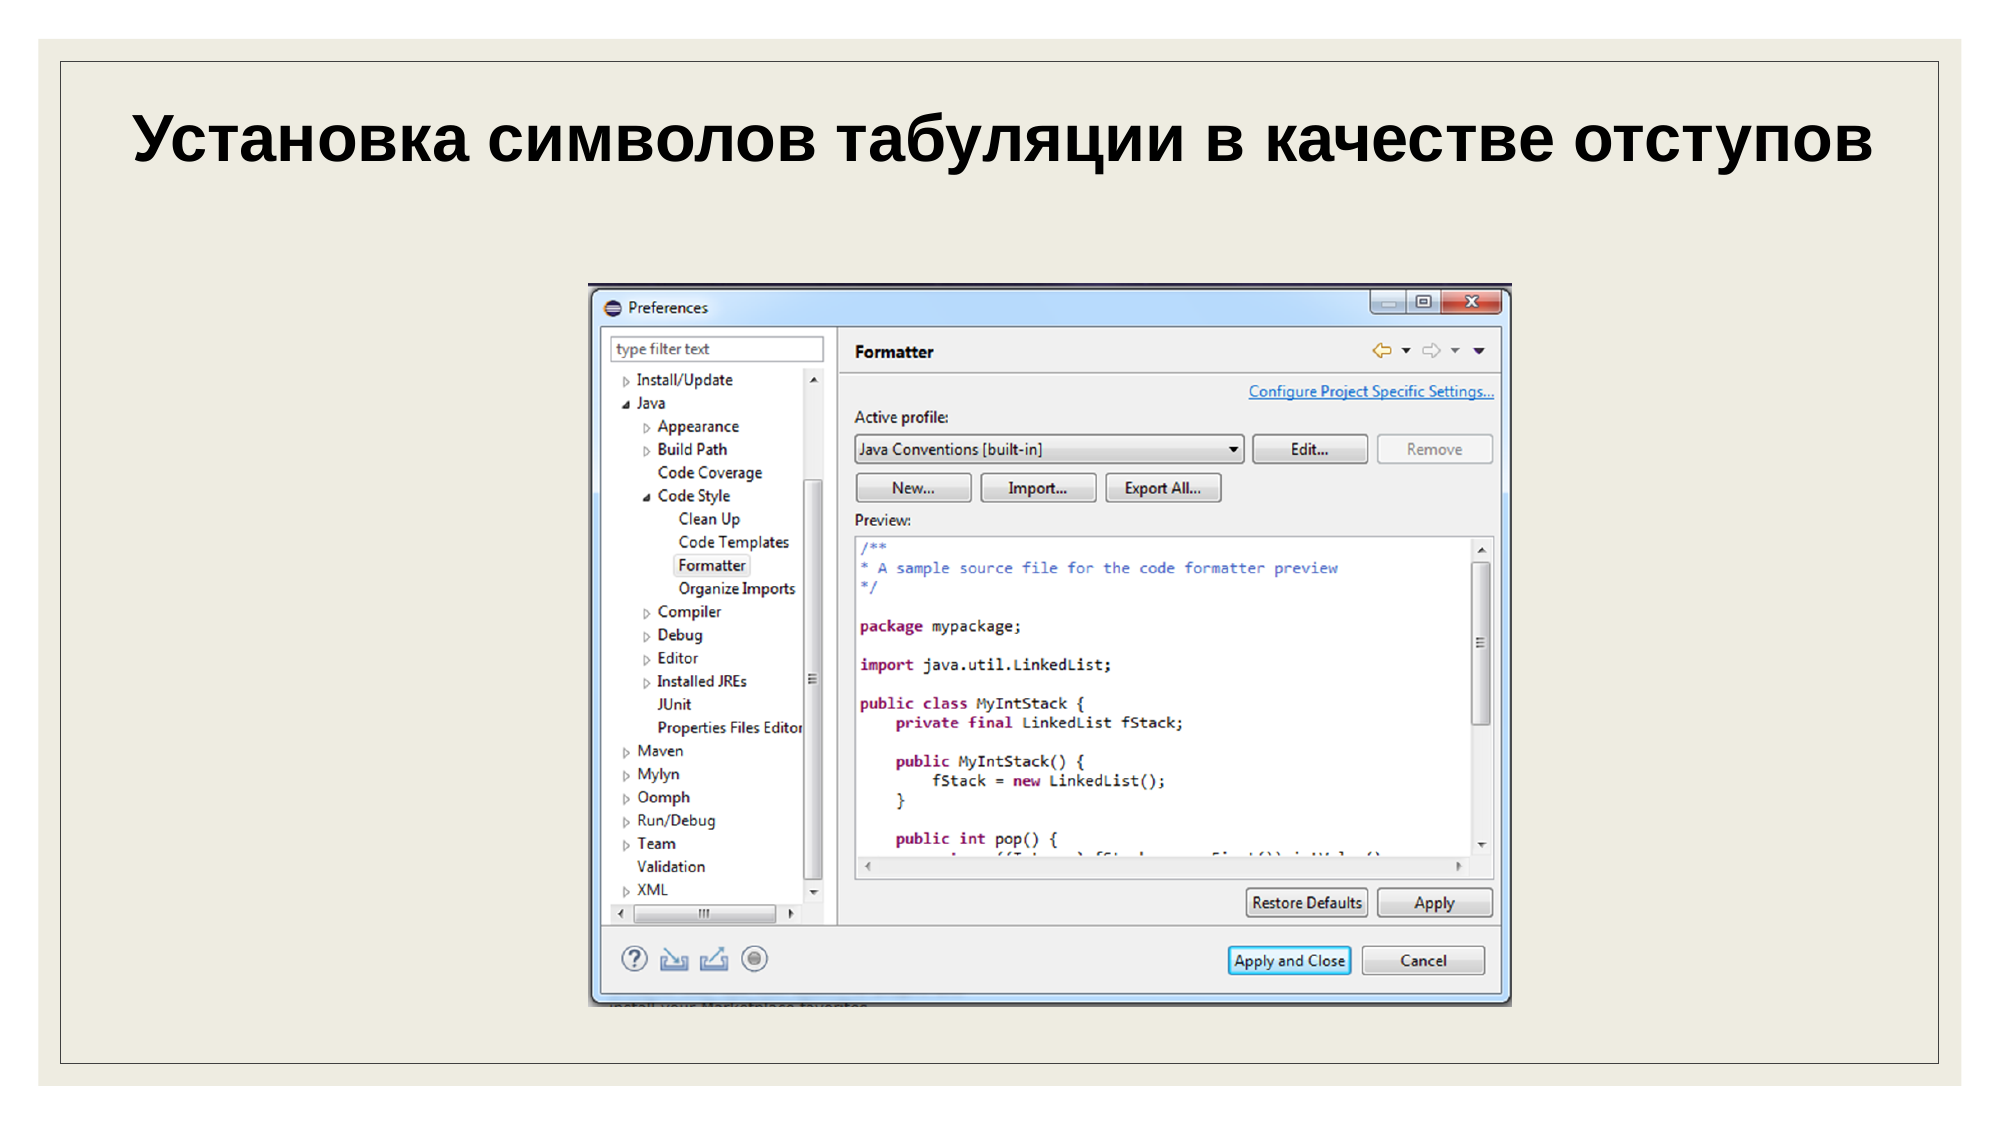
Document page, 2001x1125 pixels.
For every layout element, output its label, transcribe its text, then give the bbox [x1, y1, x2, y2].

picture [588, 331, 1512, 1007]
text_box Установка символов табуляции в качестве отступов [118, 93, 1976, 331]
